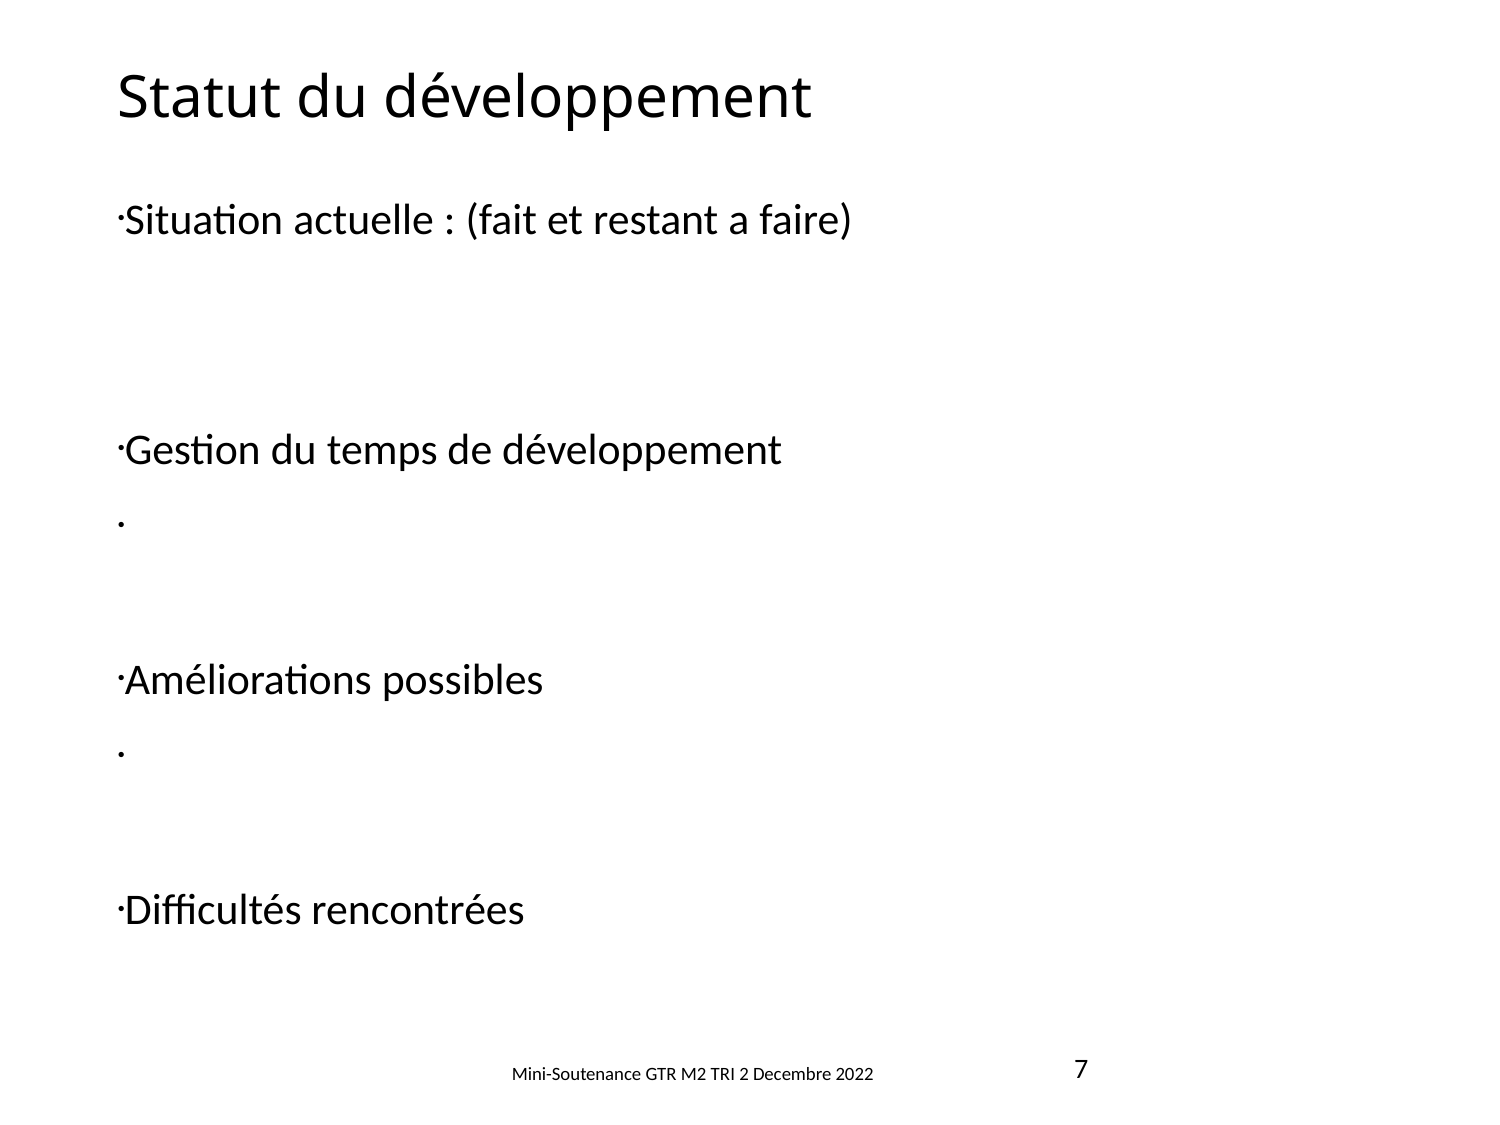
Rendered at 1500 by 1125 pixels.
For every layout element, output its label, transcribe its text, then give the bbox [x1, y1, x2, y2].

title Statut du développement [103, 59, 1397, 169]
list Situation actuelle : (fait et restant a faire) Gestion du temps de développement Améliorations possibles Difficultés rencontrées [103, 189, 1397, 1082]
